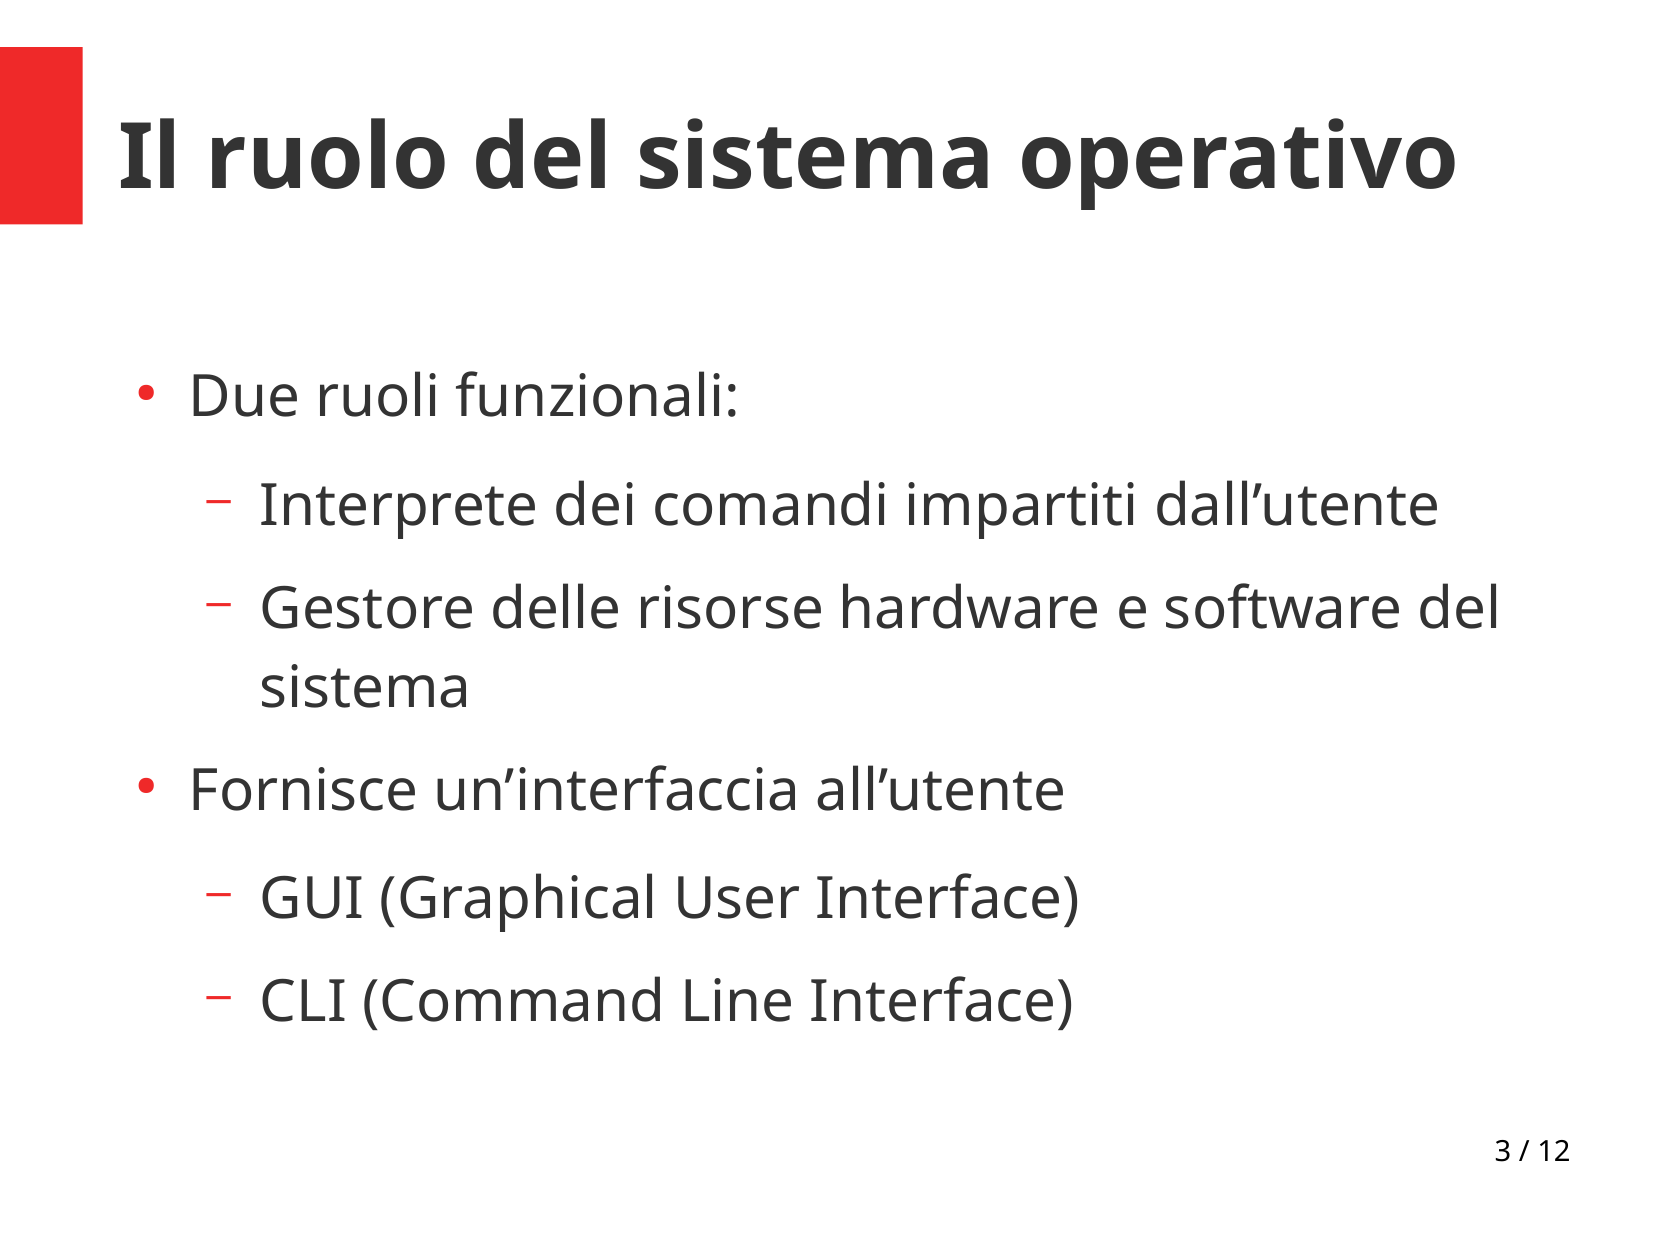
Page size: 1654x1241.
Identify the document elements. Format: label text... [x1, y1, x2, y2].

title Il ruolo del sistema operativo [118, 45, 1571, 260]
list Due ruoli funzionali: Interprete dei comandi impartiti dall’utente Gestore delle risorse hardware e software del sistema Fornisce un’interfaccia all’utente GUI (Graphical User Interface) CLI (Command Line Interface) [118, 354, 1536, 1074]
